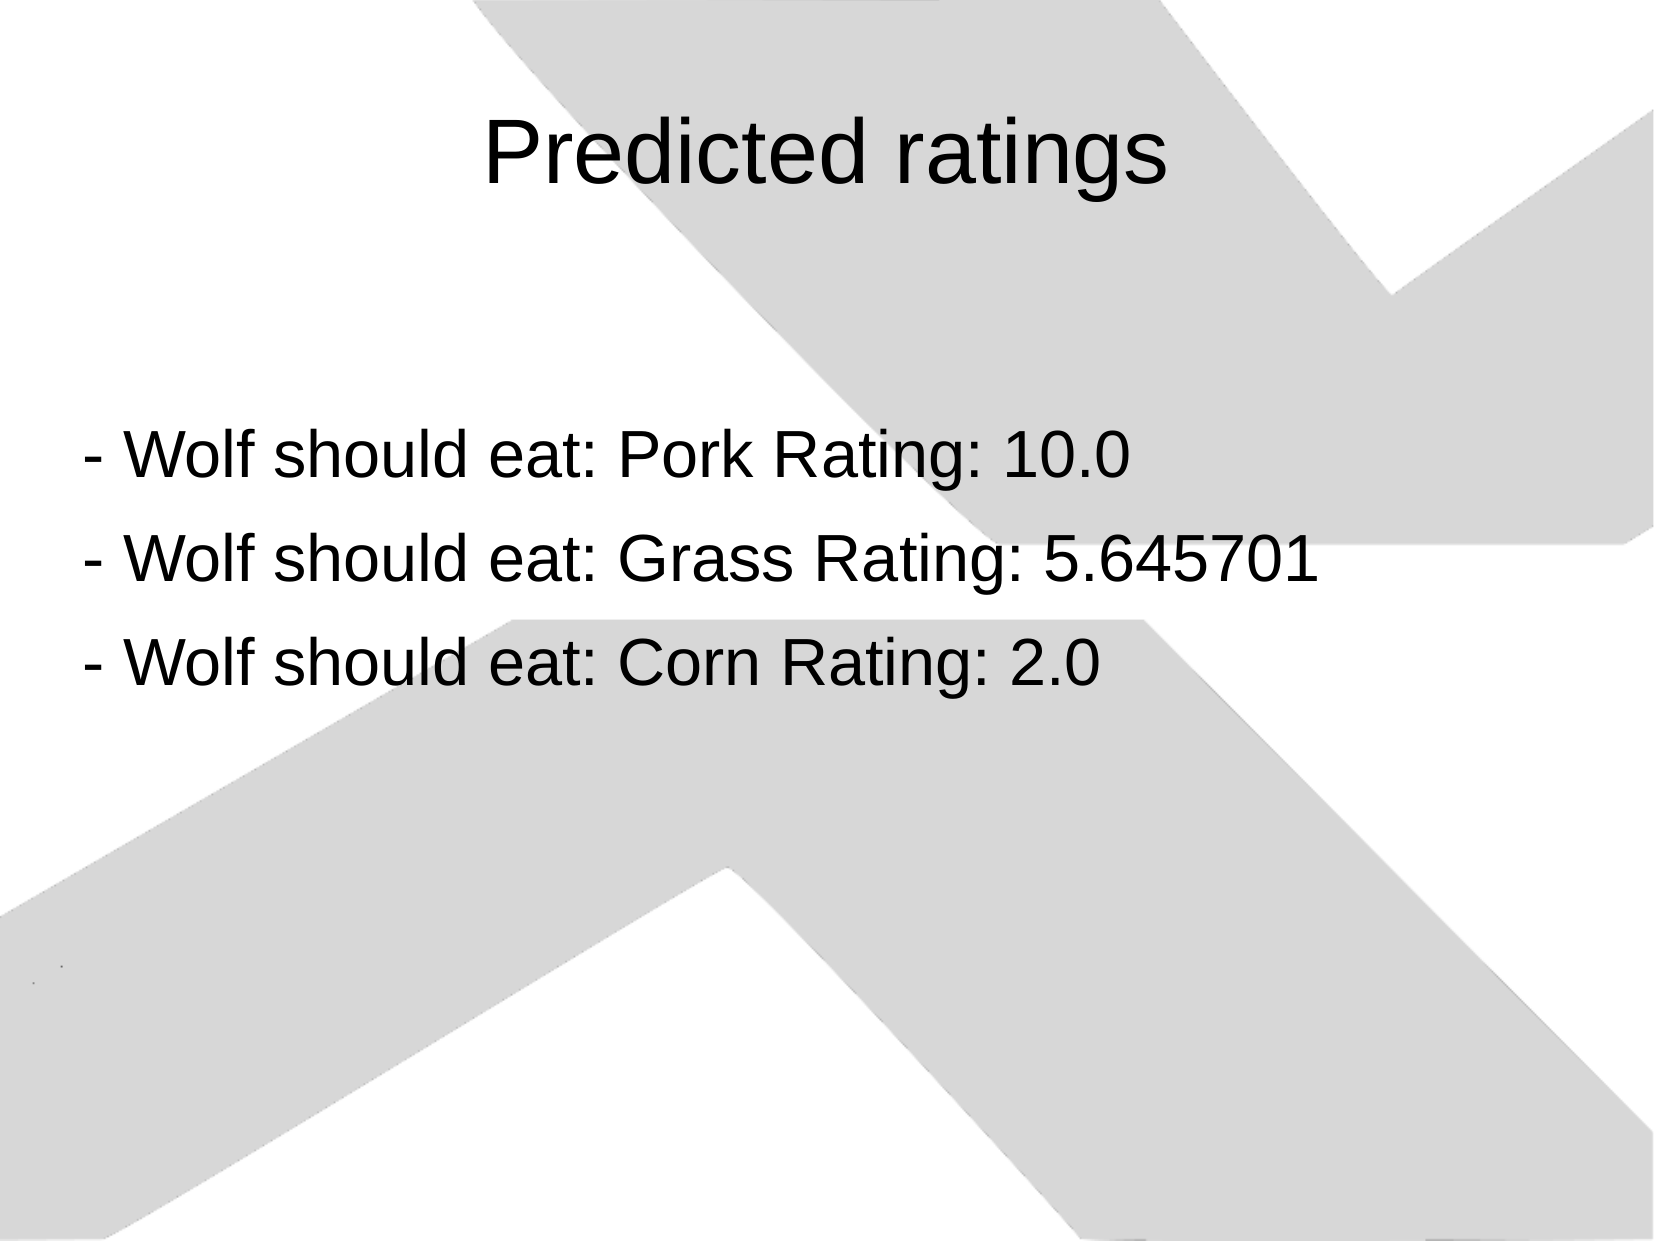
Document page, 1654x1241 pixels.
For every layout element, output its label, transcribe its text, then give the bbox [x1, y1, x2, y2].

title Predicted ratings [82, 49, 1571, 257]
list - Wolf should eat: Pork Rating: 10.0 - Wolf should eat: Grass Rating: 5.645701 - Wolf should eat: Corn Rating: 2.0 [82, 413, 1571, 1109]
picture [0, 0, 1654, 1241]
